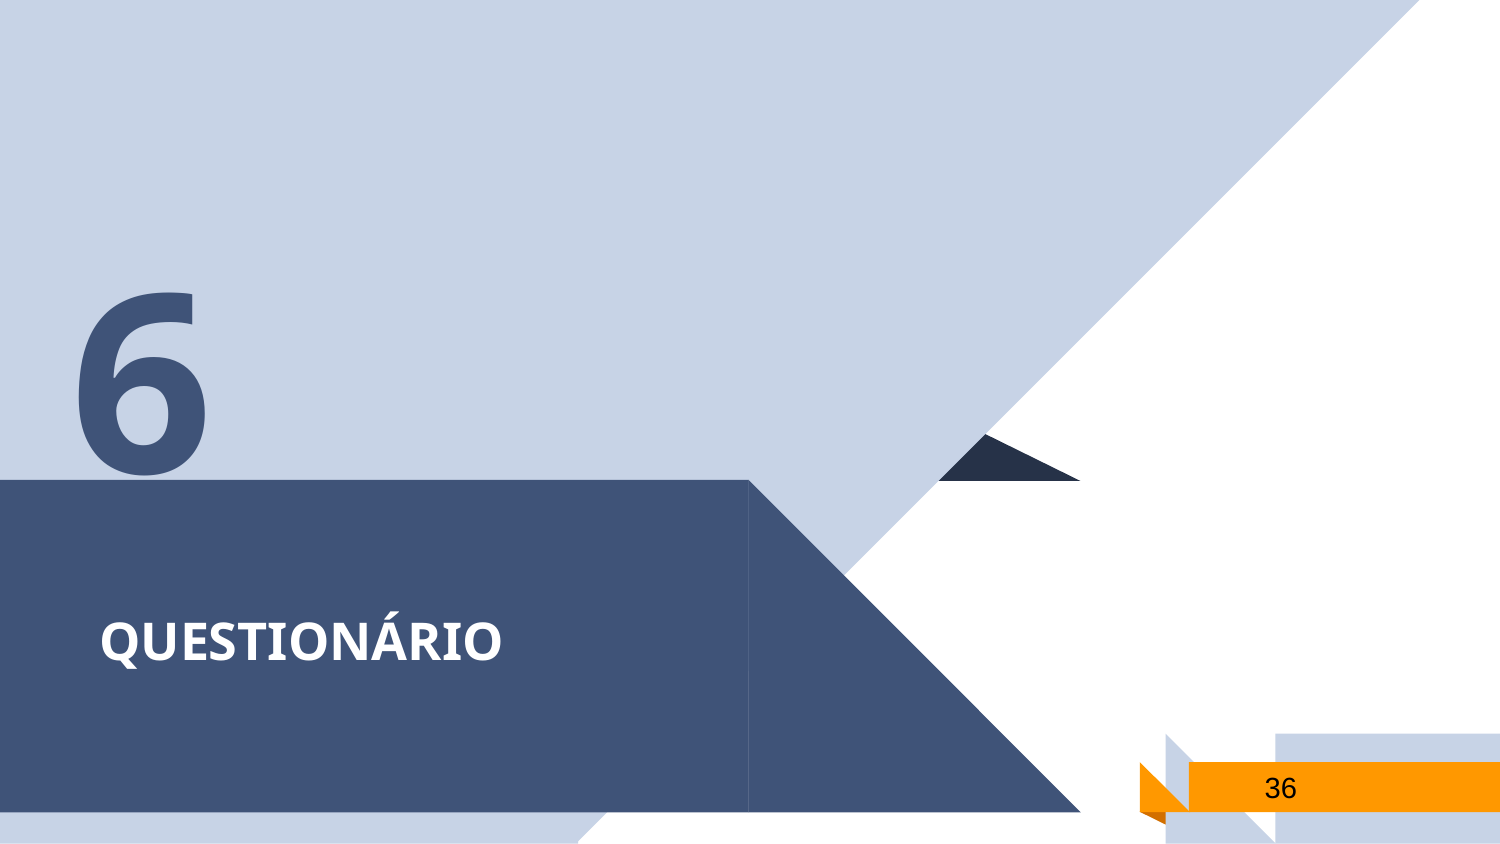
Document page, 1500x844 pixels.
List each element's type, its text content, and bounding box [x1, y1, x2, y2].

subtitle QUESTIONÁRIO [84, 593, 756, 723]
slide_number <number> [1249, 760, 1494, 813]
title 6 [55, 348, 728, 539]
